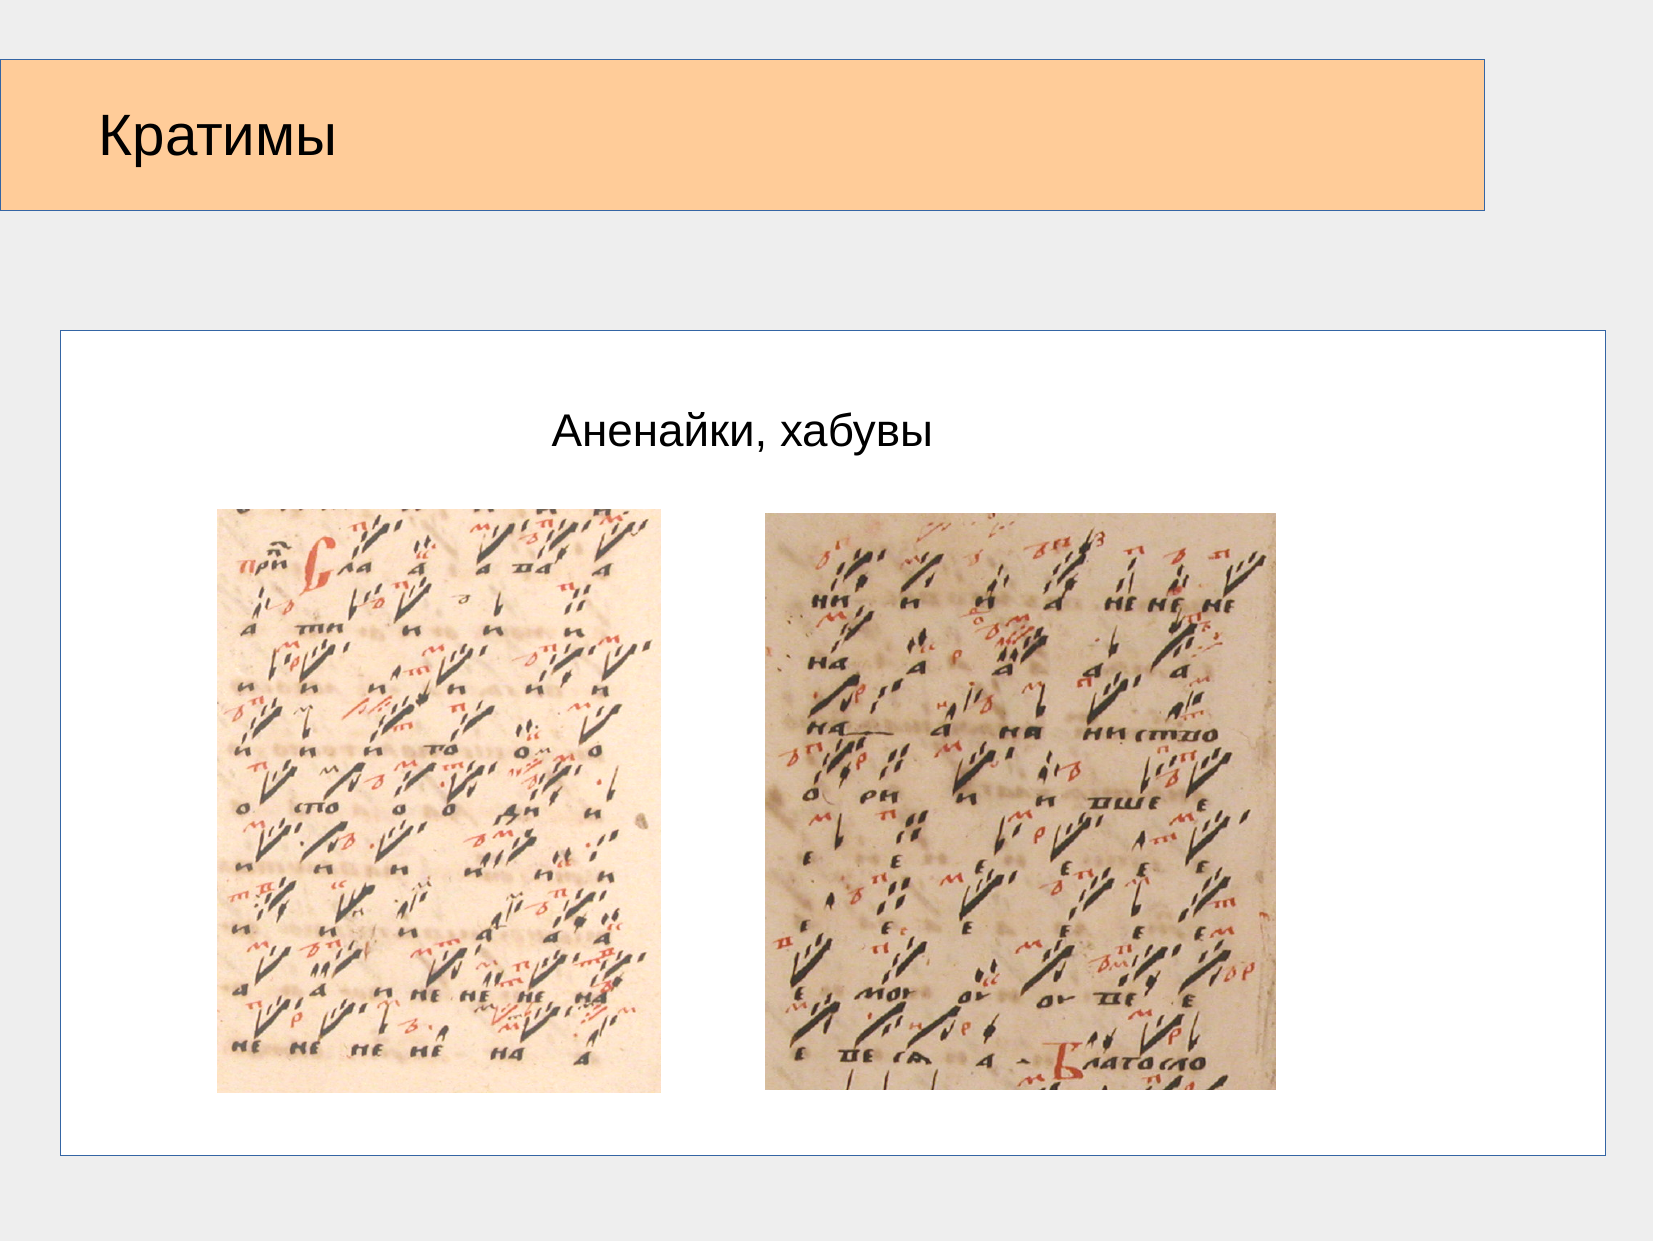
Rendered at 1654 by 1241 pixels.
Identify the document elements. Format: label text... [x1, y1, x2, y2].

picture [217, 509, 661, 1093]
text_box [60, 330, 1606, 1156]
text_box Кратимы [0, 59, 1485, 211]
subtitle Аненайки, хабувы [516, 302, 1090, 997]
picture [765, 513, 1276, 1090]
